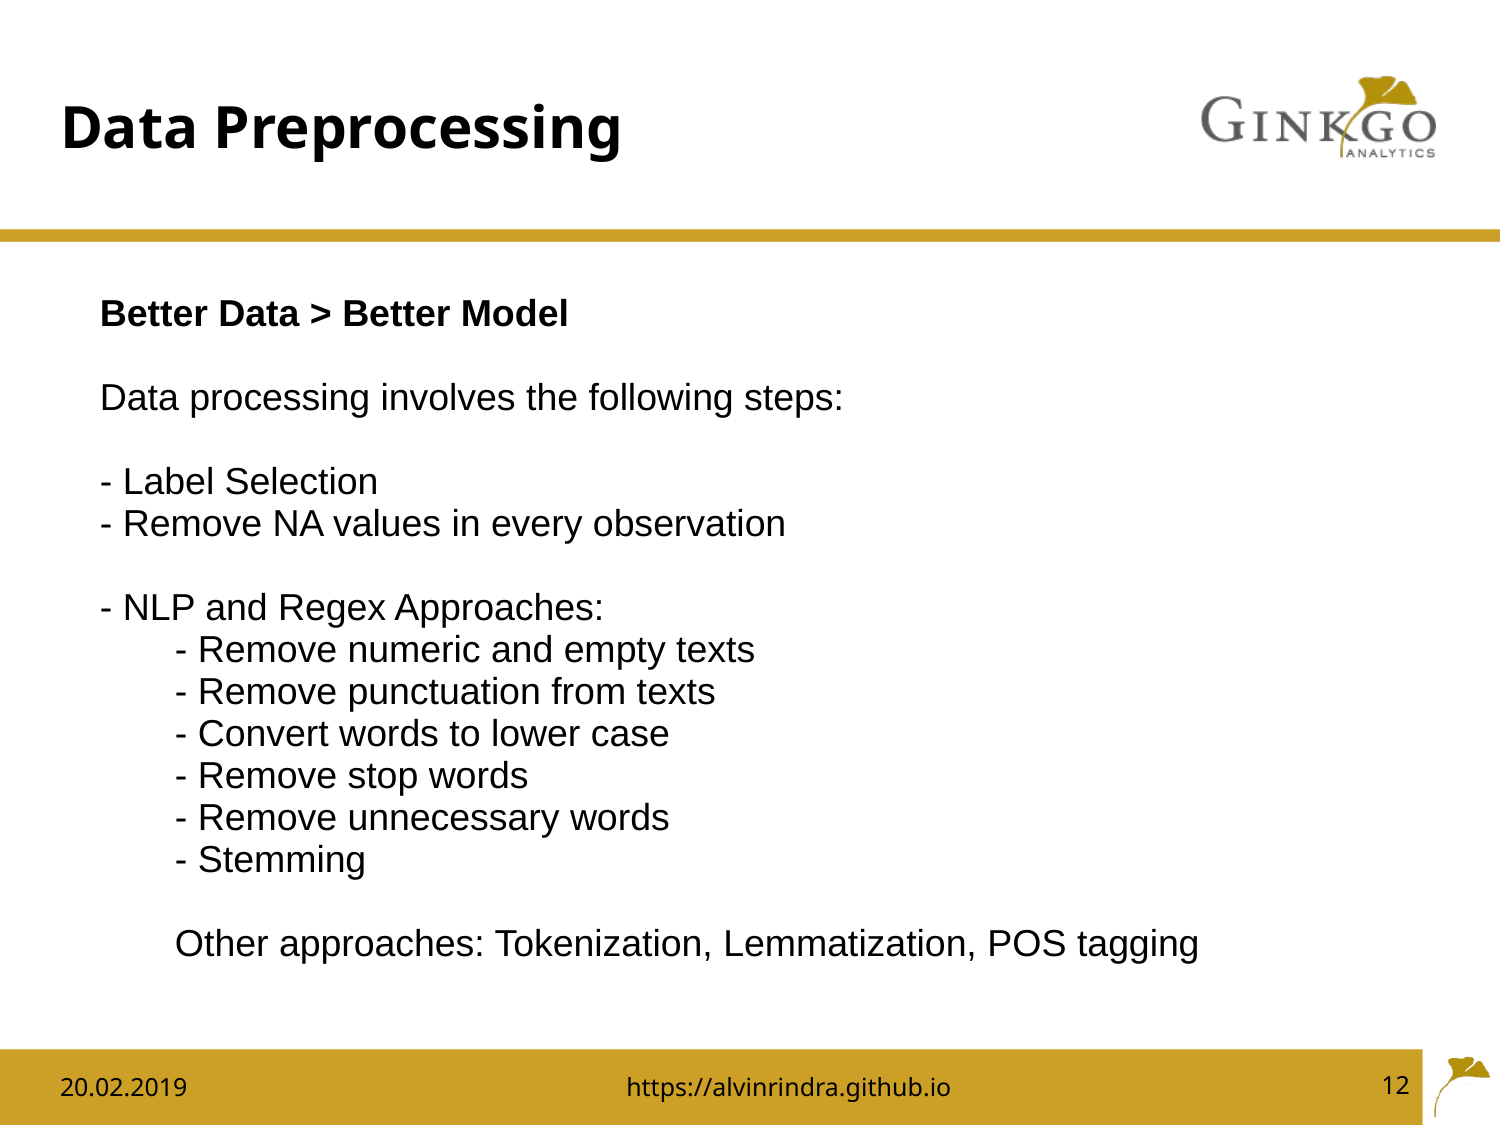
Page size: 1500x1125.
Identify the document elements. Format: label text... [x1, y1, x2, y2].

text_box 20.02.2019 [60, 1056, 266, 1117]
list Data Preprocessing [60, 90, 1054, 274]
text_box <number> [1196, 1056, 1425, 1117]
picture [0, 0, 1500, 1125]
list [60, 289, 1425, 1081]
text_box https://alvinrindra.github.io [266, 1056, 993, 1117]
text_box Better Data > Better Model Data processing involves the following steps: - Label Selection - Remove NA values in every observation - NLP and Regex Approaches: - Remove numeric and empty texts - Remove punctuation from texts - Convert words to lower case - Remove stop words - Remove unnecessary words - Stemming Other approaches: Tokenization, Lemmatization, POS tagging [85, 285, 1321, 972]
